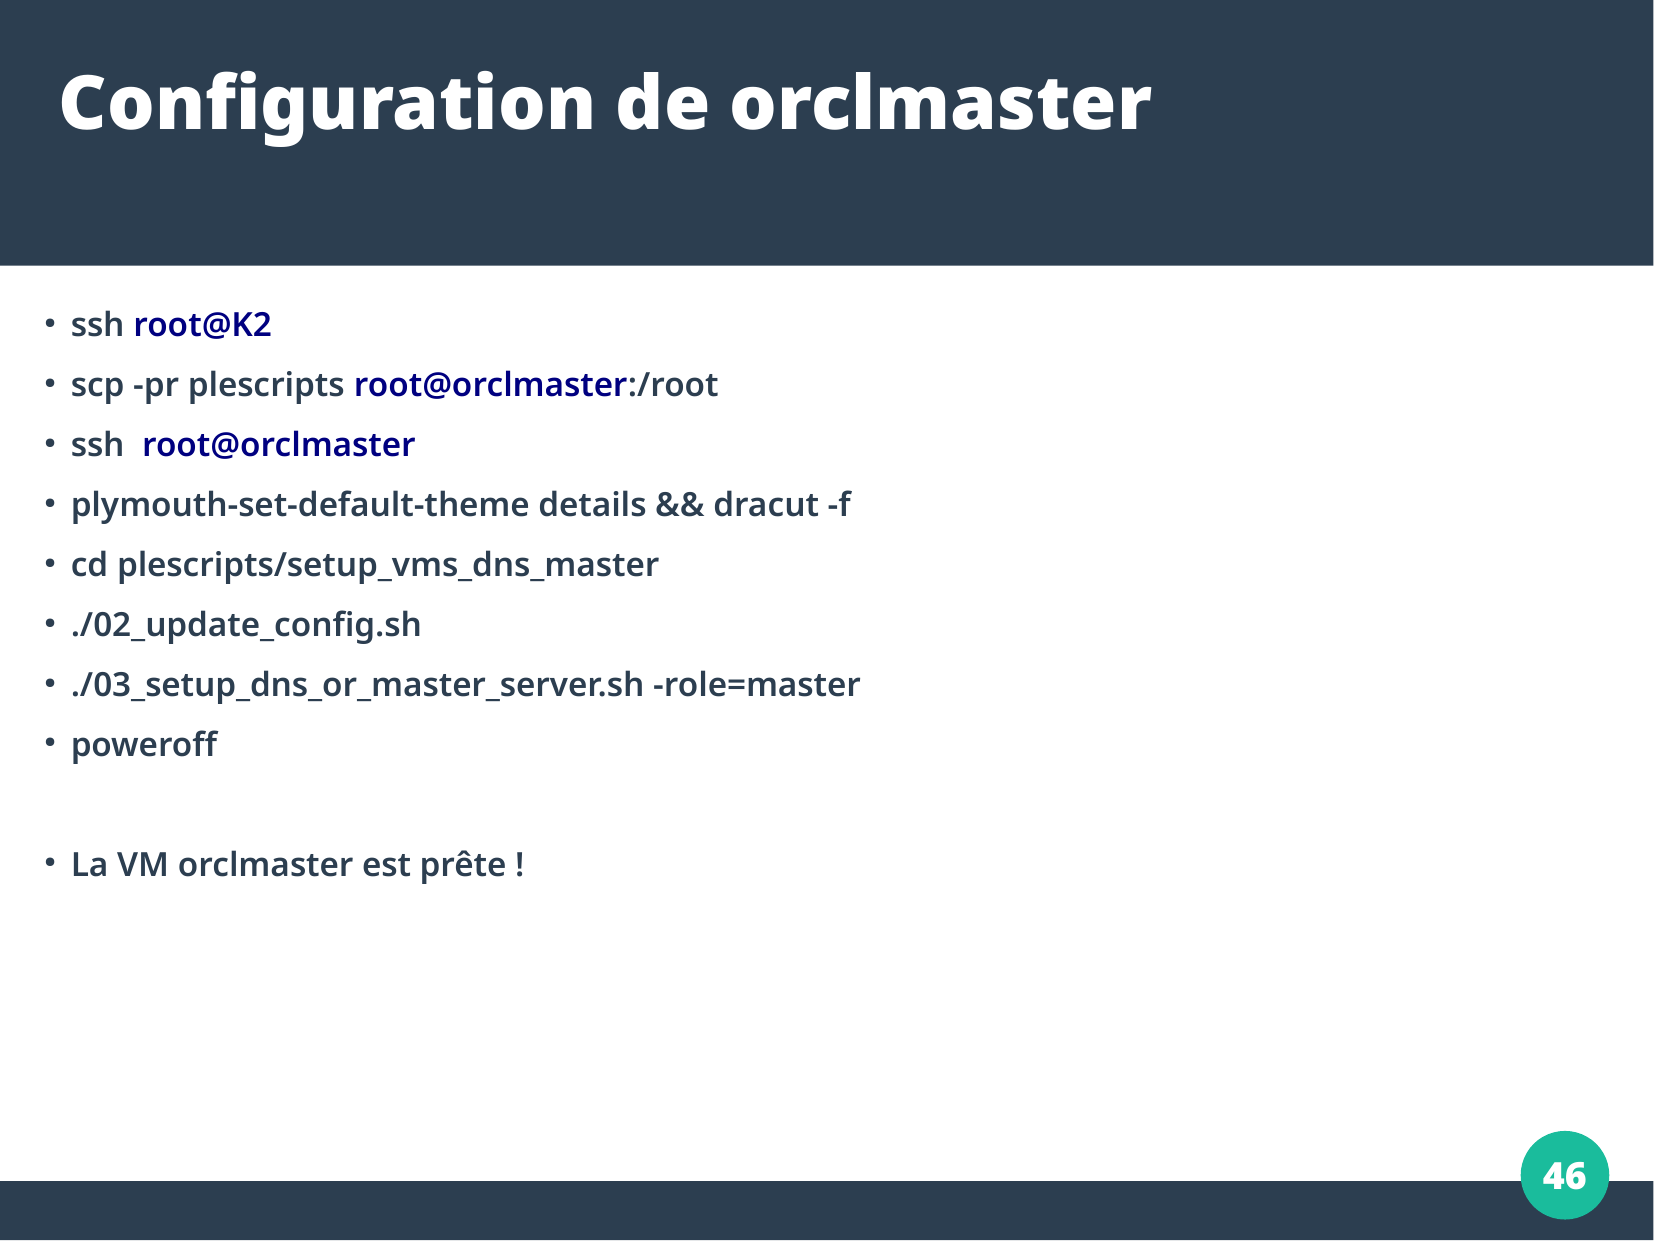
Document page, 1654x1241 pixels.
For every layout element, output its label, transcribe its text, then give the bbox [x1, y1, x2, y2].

list ssh root@K2 scp -pr plescripts root@orclmaster:/root ssh root@orclmaster plymouth-set-default-theme details && dracut -f cd plescripts/setup_vms_dns_master ./02_update_config.sh ./03_setup_dns_or_master_server.sh -role=master poweroff La VM orclmaster est prête ! [35, 301, 1571, 886]
list [47, 673, 1583, 774]
title Configuration de orclmaster [59, 49, 1595, 207]
